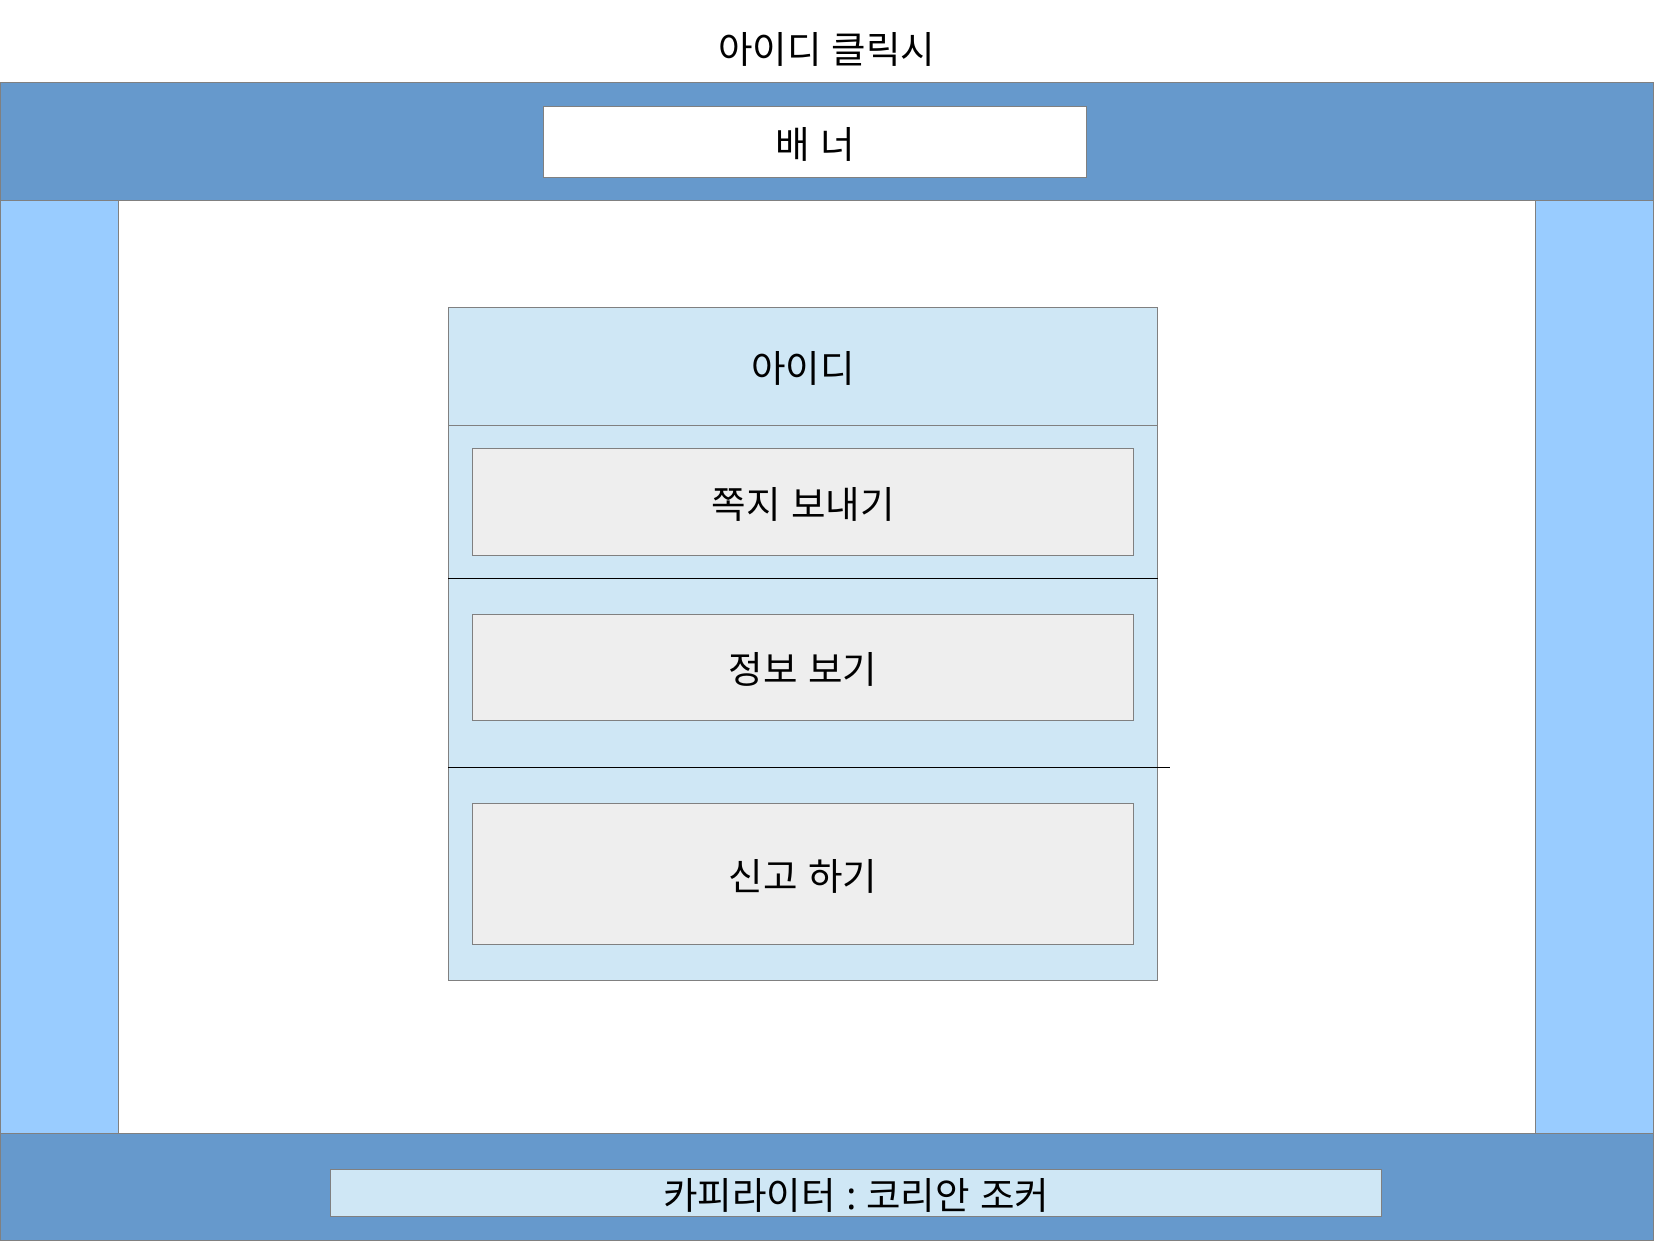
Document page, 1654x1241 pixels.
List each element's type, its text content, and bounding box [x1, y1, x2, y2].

text_box 쪽지 보내기 [472, 448, 1134, 556]
text_box 아이디 클릭시 [602, 13, 1052, 71]
text_box 배 너 [543, 106, 1087, 178]
text_box 정보 보기 [472, 614, 1134, 721]
text_box 아이디 [448, 307, 1158, 425]
text_box [0, 82, 1654, 1241]
text_box 신고 하기 [472, 803, 1134, 945]
text_box 카피라이터 : 코리안 조커 [330, 1169, 1382, 1217]
